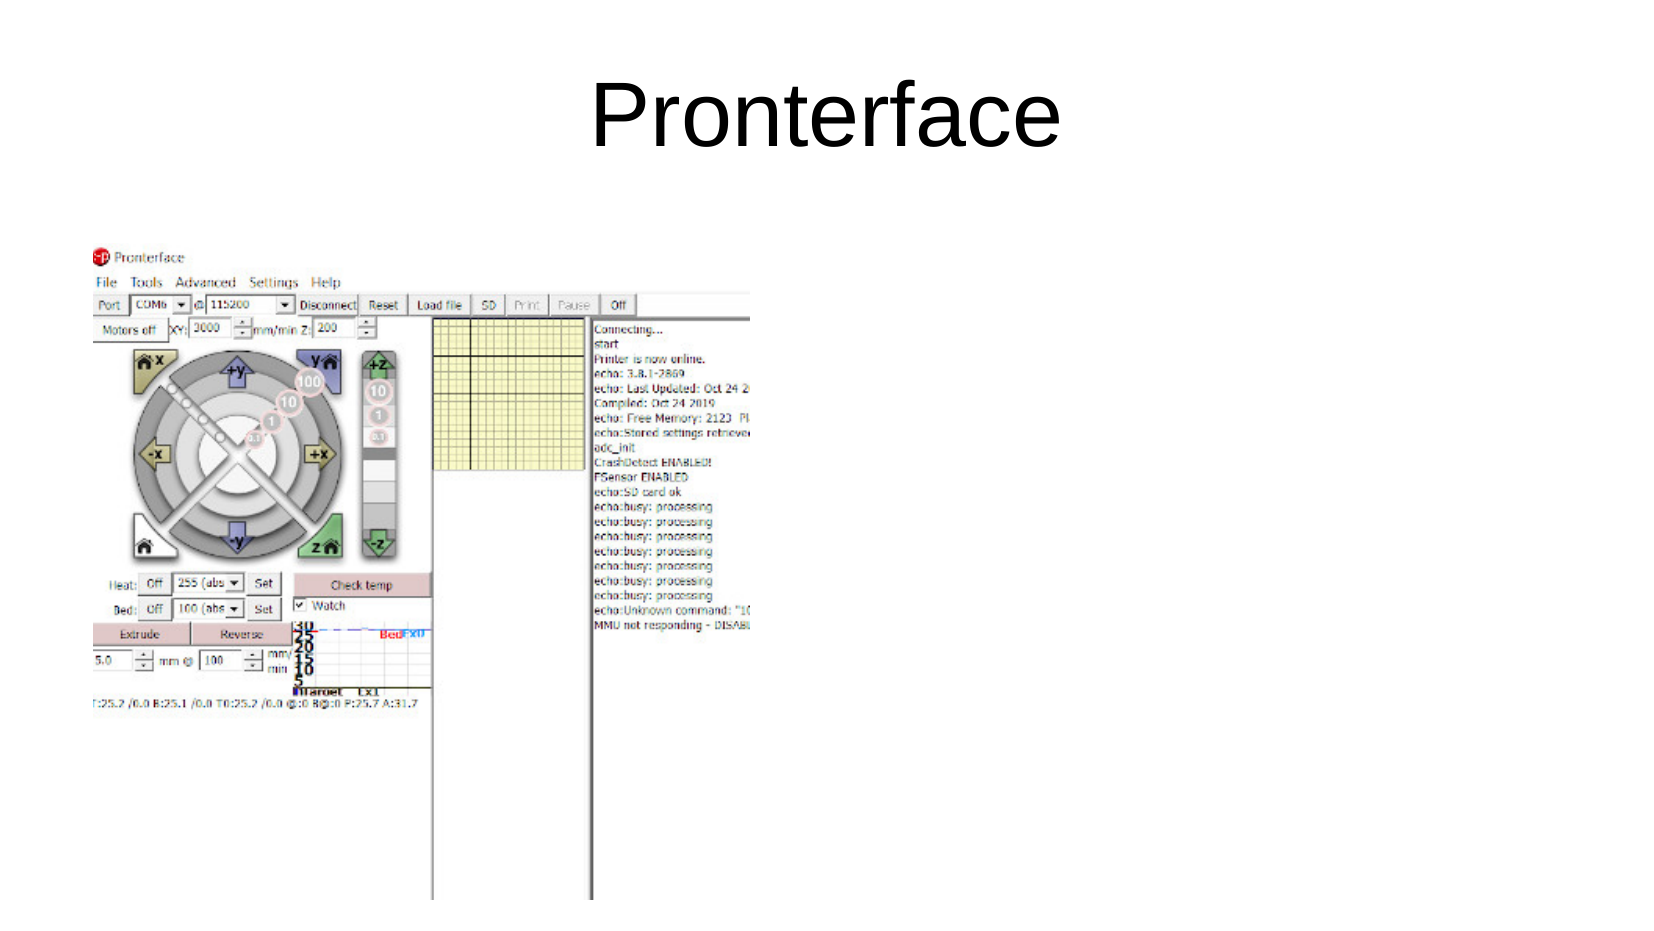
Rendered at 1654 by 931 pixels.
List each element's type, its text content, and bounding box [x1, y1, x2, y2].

picture [93, 243, 751, 901]
title Pronterface [82, 37, 1571, 193]
